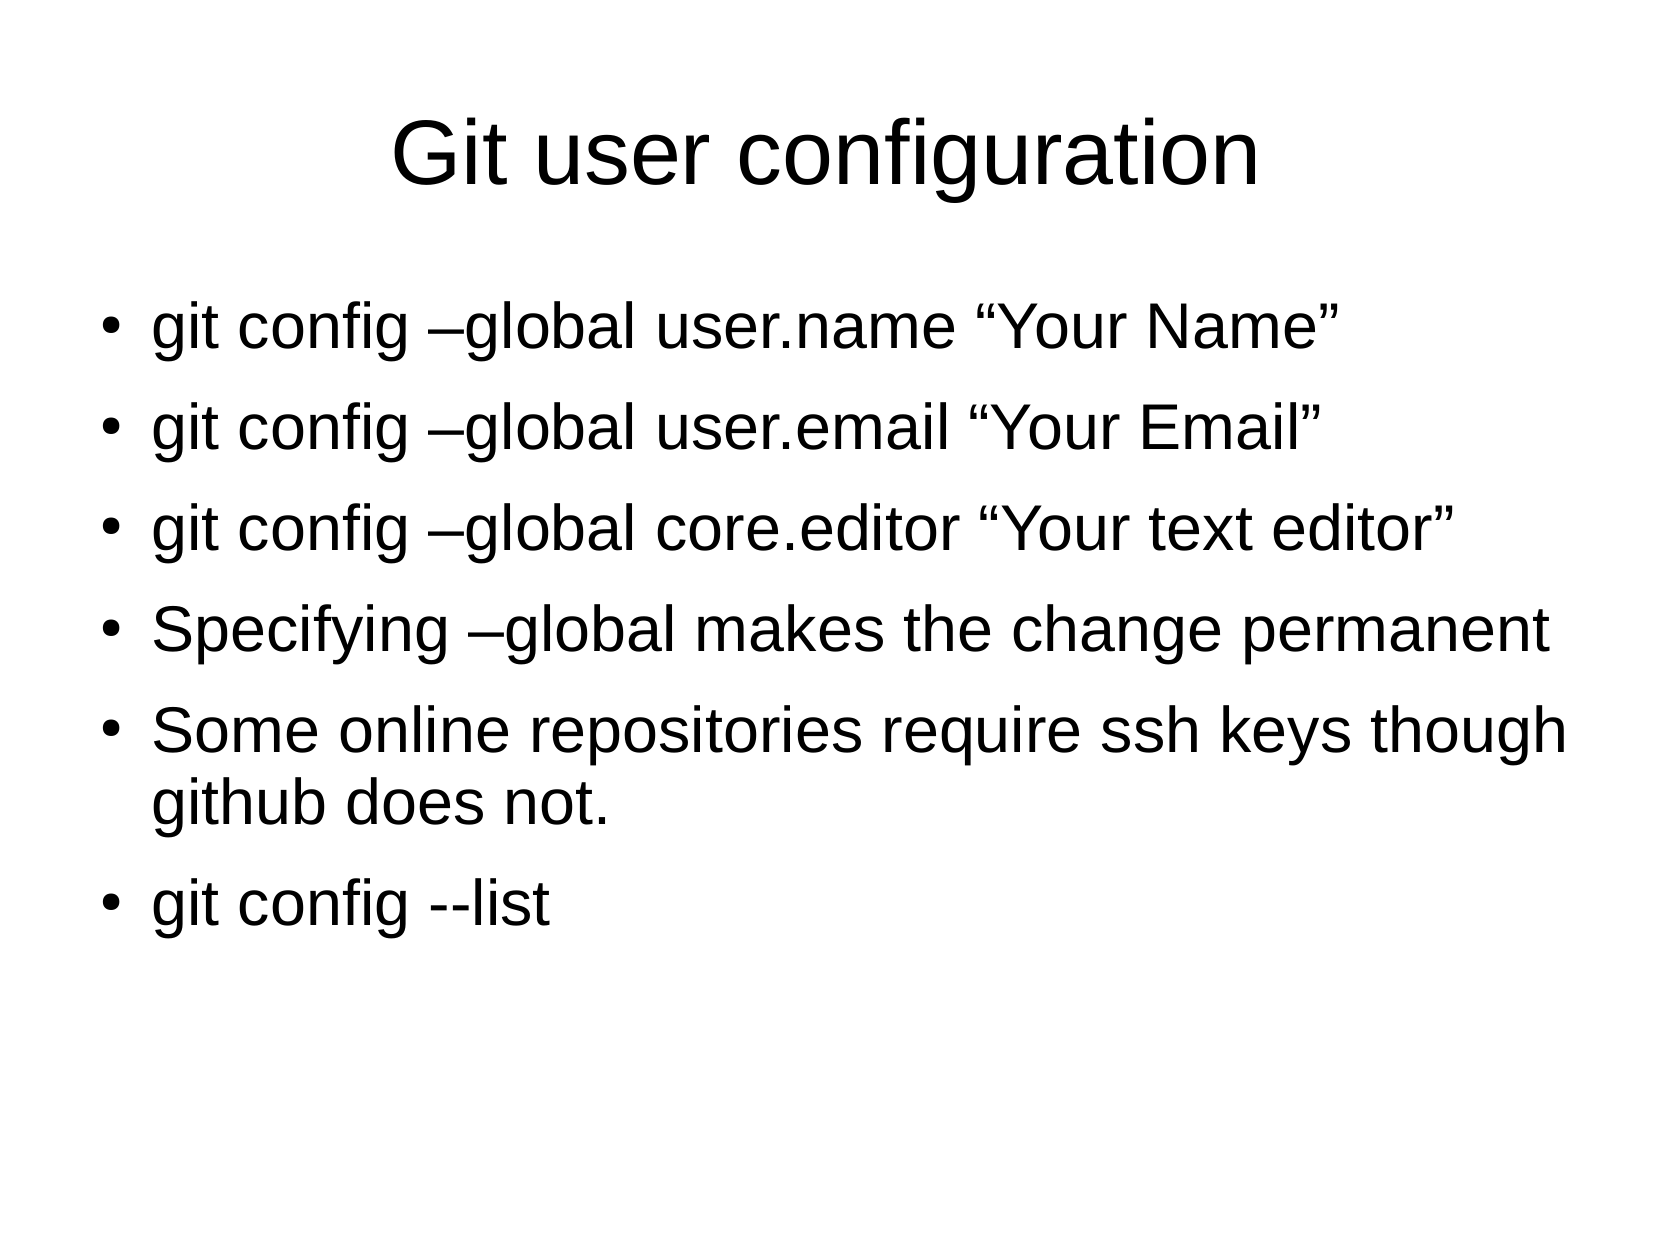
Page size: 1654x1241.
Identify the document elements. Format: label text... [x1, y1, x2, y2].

list git config –global user.name “Your Name” git config –global user.email “Your Email” git config –global core.editor “Your text editor” Specifying –global makes the change permanent Some online repositories require ssh keys though github does not. git config --list [82, 290, 1571, 1010]
title Git user configuration [82, 49, 1571, 257]
